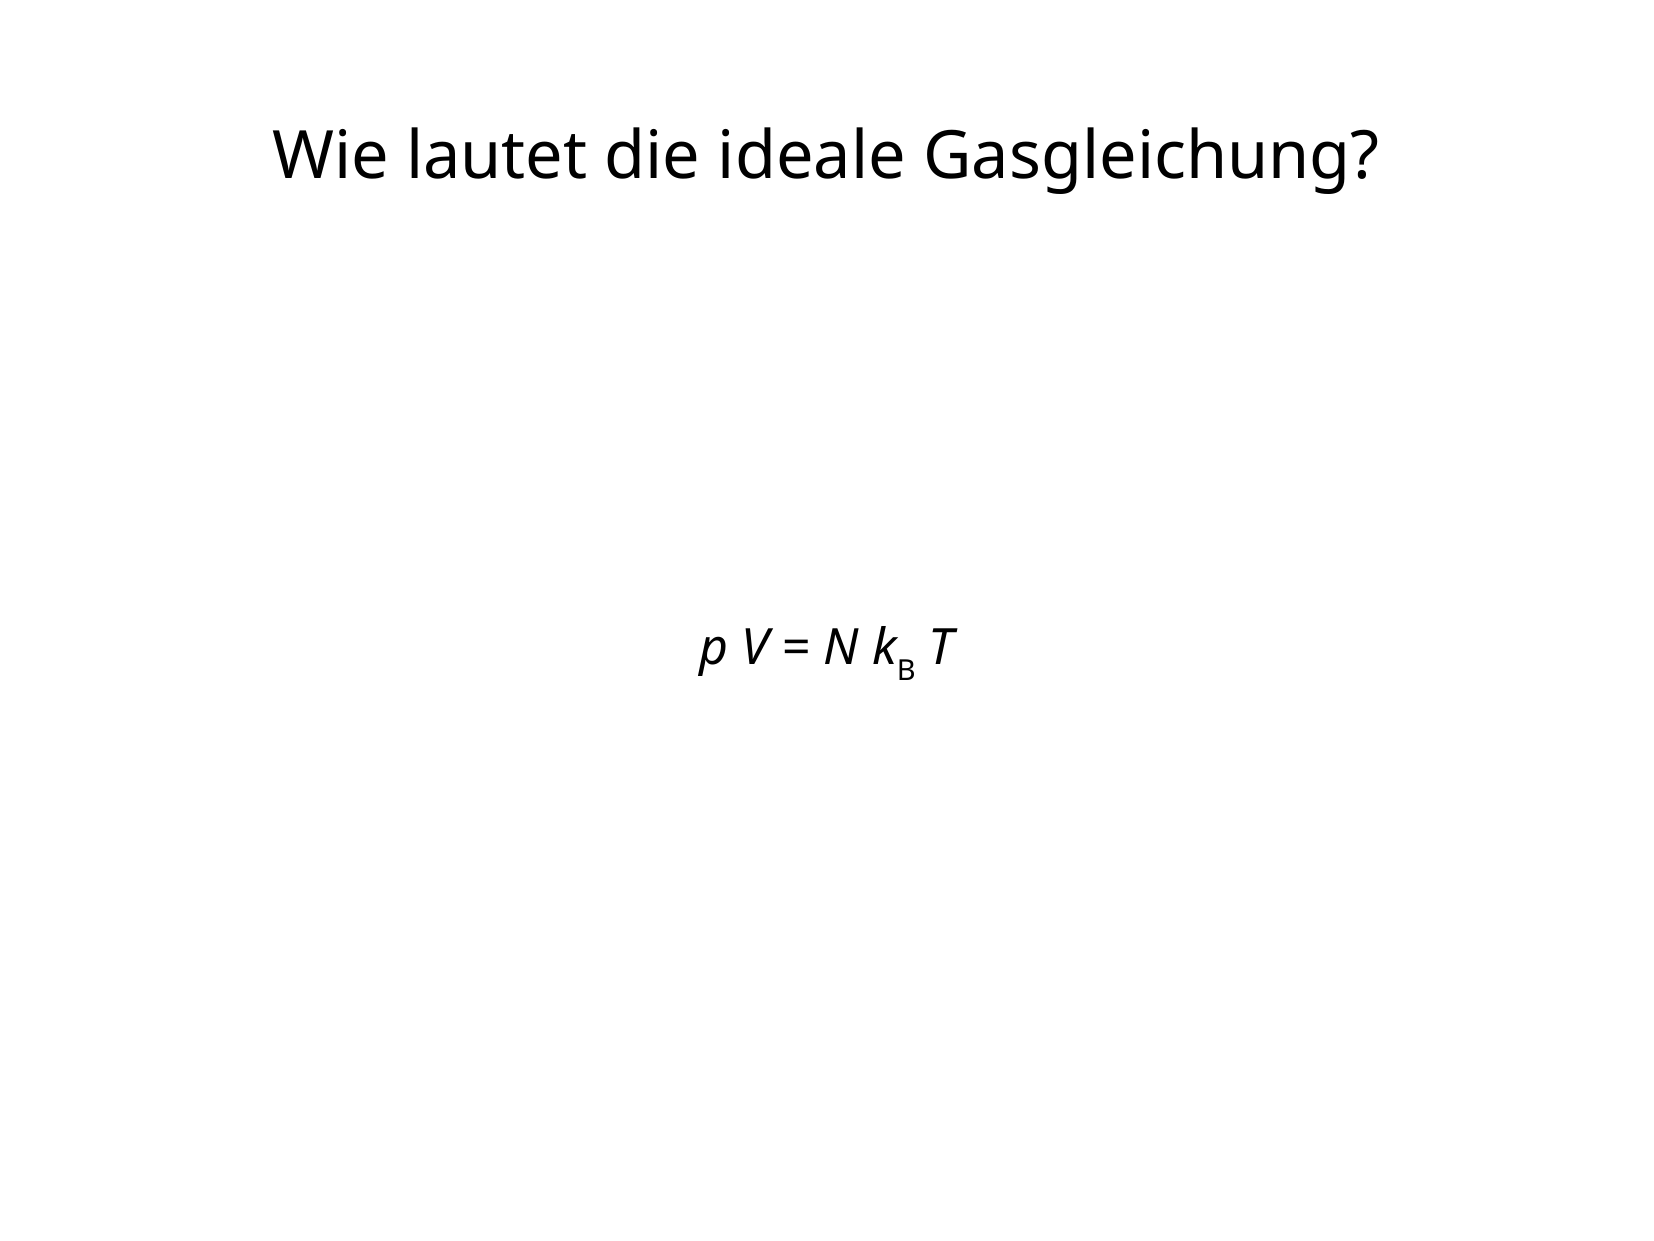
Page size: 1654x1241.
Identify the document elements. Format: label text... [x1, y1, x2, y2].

subtitle p V = N kB T [82, 290, 1571, 1010]
title Wie lautet die ideale Gasgleichung? [82, 49, 1571, 257]
